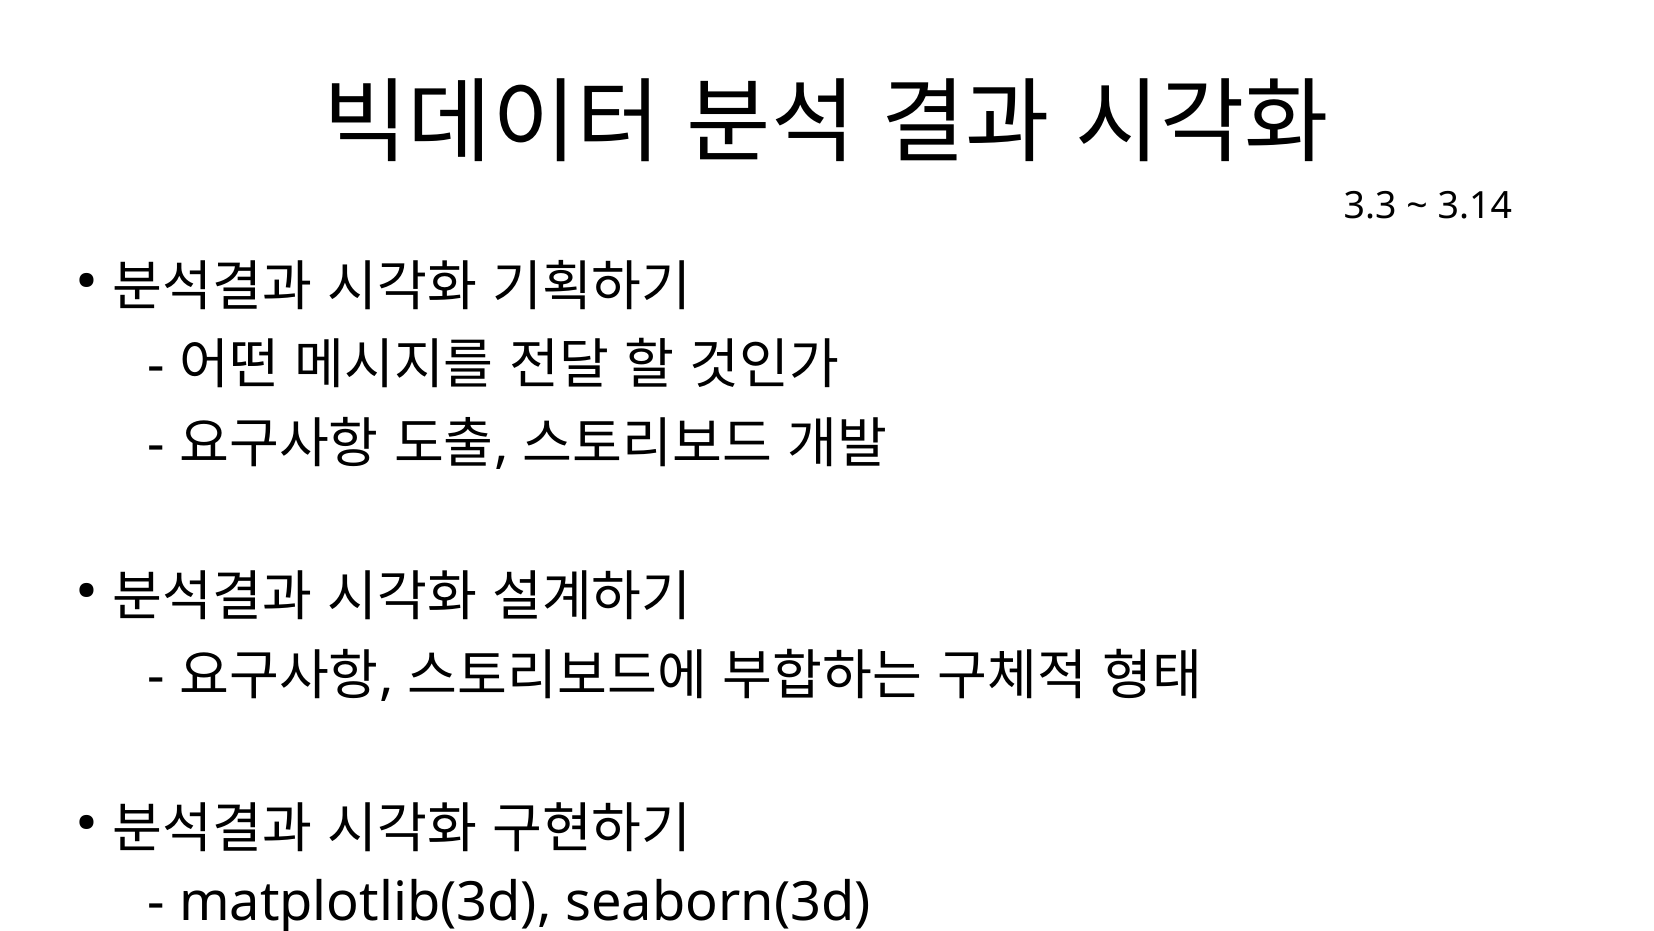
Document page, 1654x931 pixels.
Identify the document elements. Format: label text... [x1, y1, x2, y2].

subtitle 분석결과 시각화 기획하기 - 어떤 메시지를 전달 할 것인가 - 요구사항 도출, 스토리보드 개발 분석결과 시각화 설계하기 - 요구사항, 스토리보드에 부합하는 구체적 형태 분석결과 시각화 구현하기 - matplotlib(3d), seaborn(3d) [76, 242, 1565, 863]
text_box 3.3 ~ 3.14 [1328, 171, 1564, 230]
title 빅데이터 분석 결과 시각화 [82, 37, 1571, 193]
